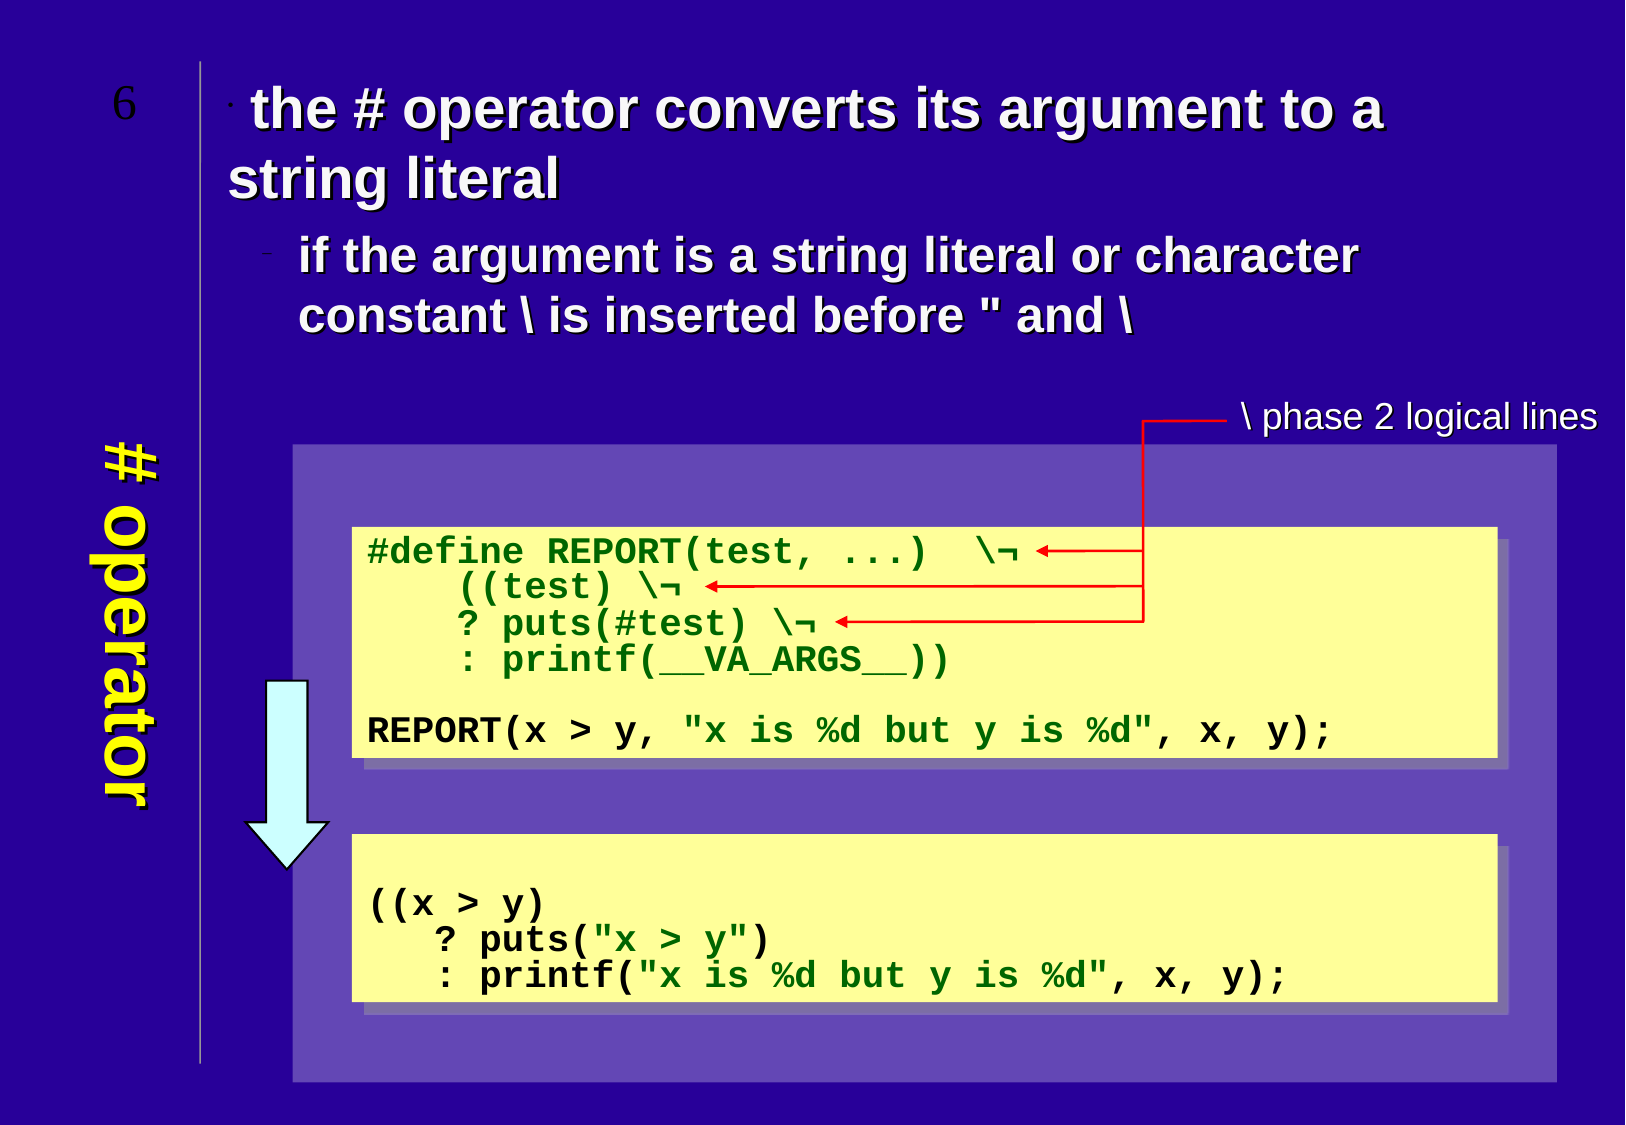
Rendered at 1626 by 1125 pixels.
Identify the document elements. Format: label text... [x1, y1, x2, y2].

title # operator [50, 187, 188, 1063]
text_box ((x > y) ? puts("x > y") : printf("x is %d but y is %d", x, y); [351, 834, 1498, 1003]
list the # operator converts its argument to a string literal if the argument is a string literal or character constant \ is inserted before " and \ [212, 62, 1550, 1063]
text_box #define REPORT(test, ...) \¬ ((test) \¬ ? puts(#test) \¬ : printf(__VA_ARGS__)) REPORT(x > y, "x is %d but y is %d", x, y); [351, 526, 1498, 758]
text_box [245, 444, 1557, 1083]
text_box \ phase 2 logical lines [1225, 384, 1616, 445]
